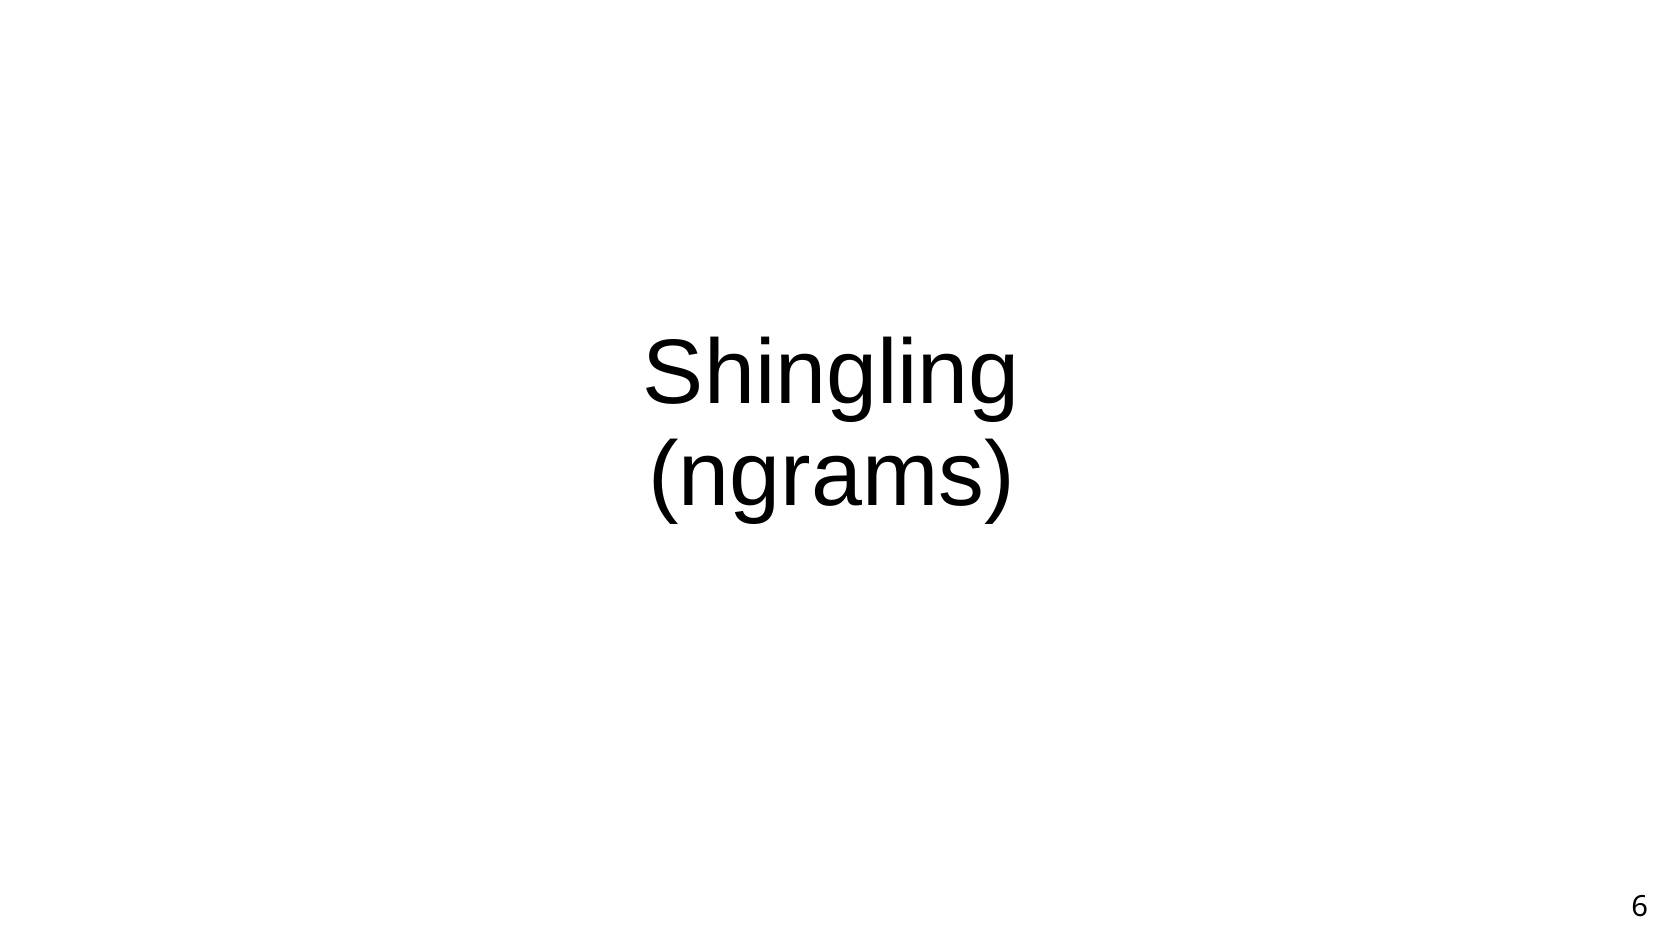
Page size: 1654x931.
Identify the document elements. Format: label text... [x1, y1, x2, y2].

title Shingling (ngrams) [87, 320, 1576, 526]
